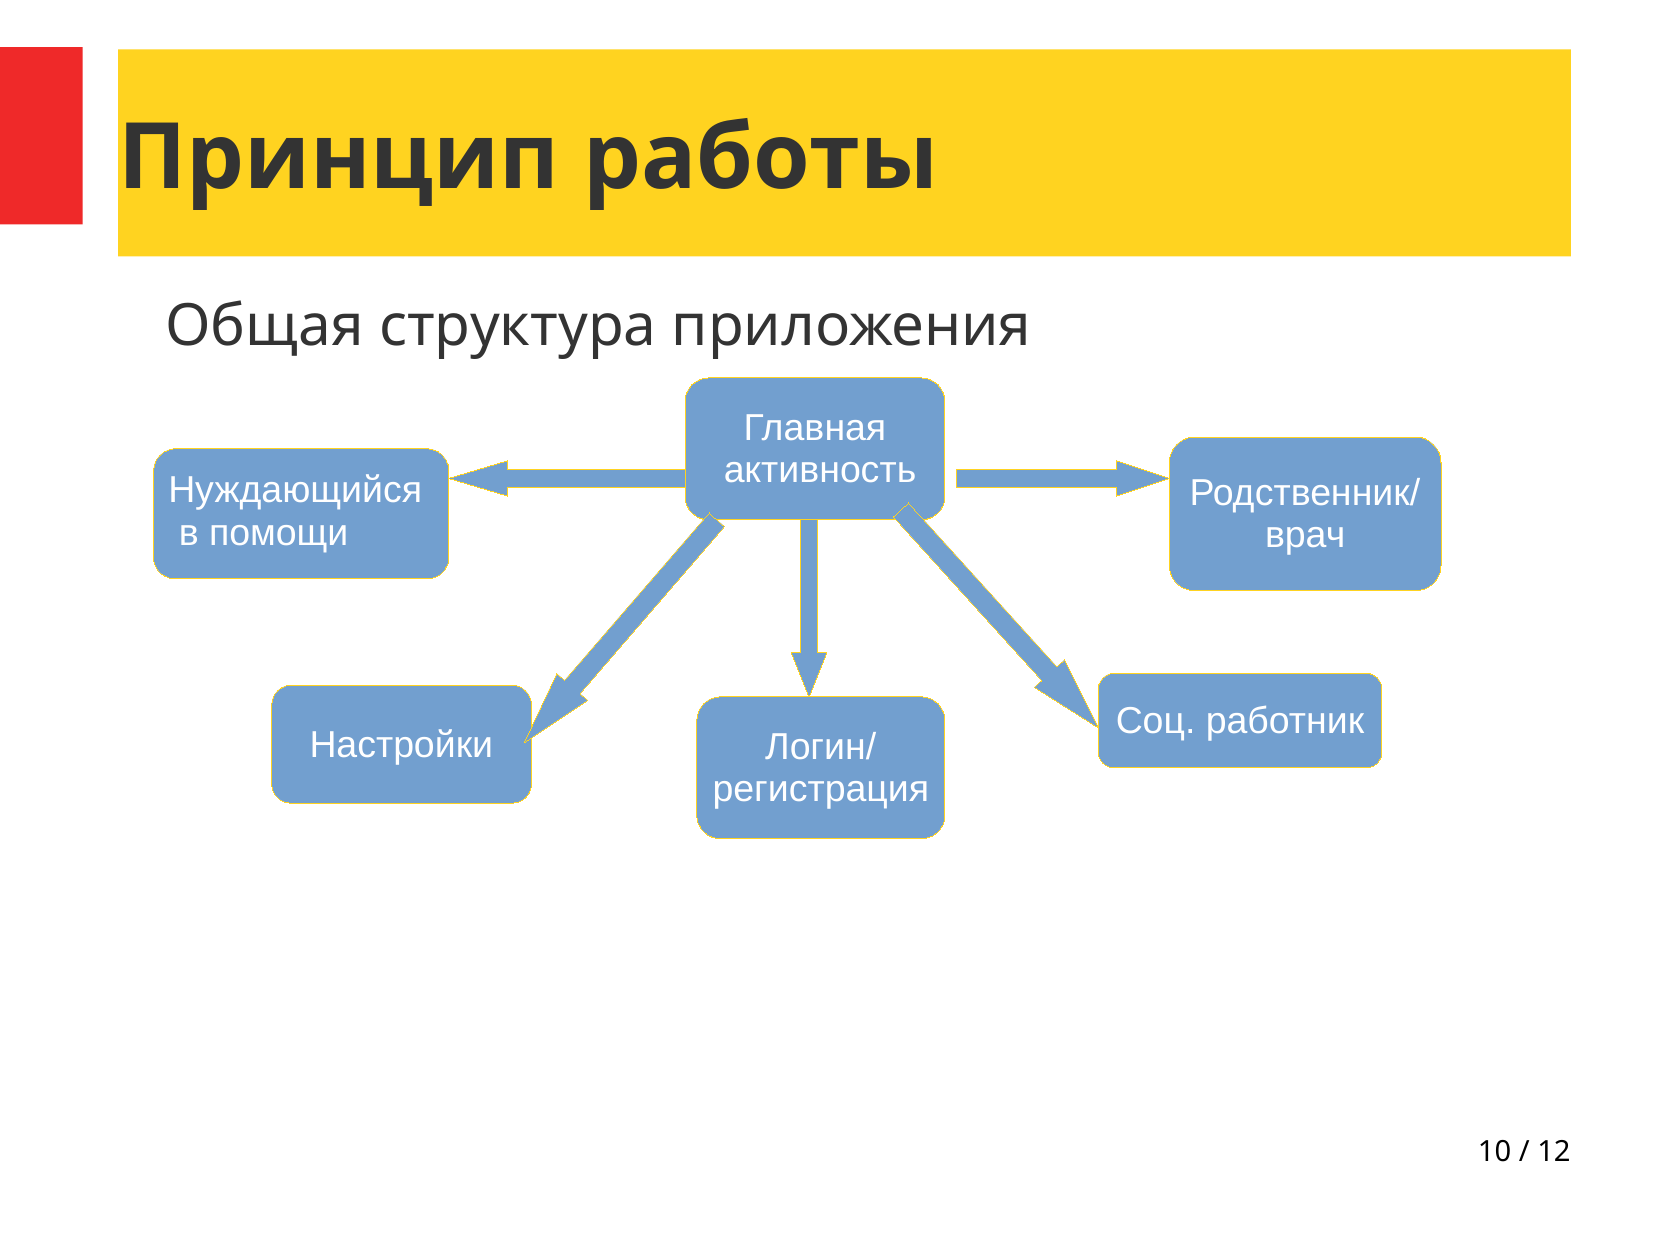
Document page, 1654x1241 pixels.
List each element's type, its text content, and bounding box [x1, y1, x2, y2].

text_box [893, 502, 1099, 729]
text_box Настройки [271, 685, 532, 804]
text_box Логин/ регистрация [696, 696, 945, 839]
text_box [448, 460, 686, 497]
text_box Главная активность [685, 377, 945, 520]
text_box Соц. работник [1098, 673, 1382, 768]
title Принцип работы [118, 49, 1571, 257]
text_box Нуждающийся в помощи [153, 461, 461, 603]
text_box [791, 519, 827, 697]
text_box Родственник/ врач [1169, 437, 1442, 591]
text_box [155, 448, 447, 461]
list Общая структура приложения [94, 283, 1512, 378]
text_box [956, 460, 1170, 497]
text_box [524, 512, 725, 743]
